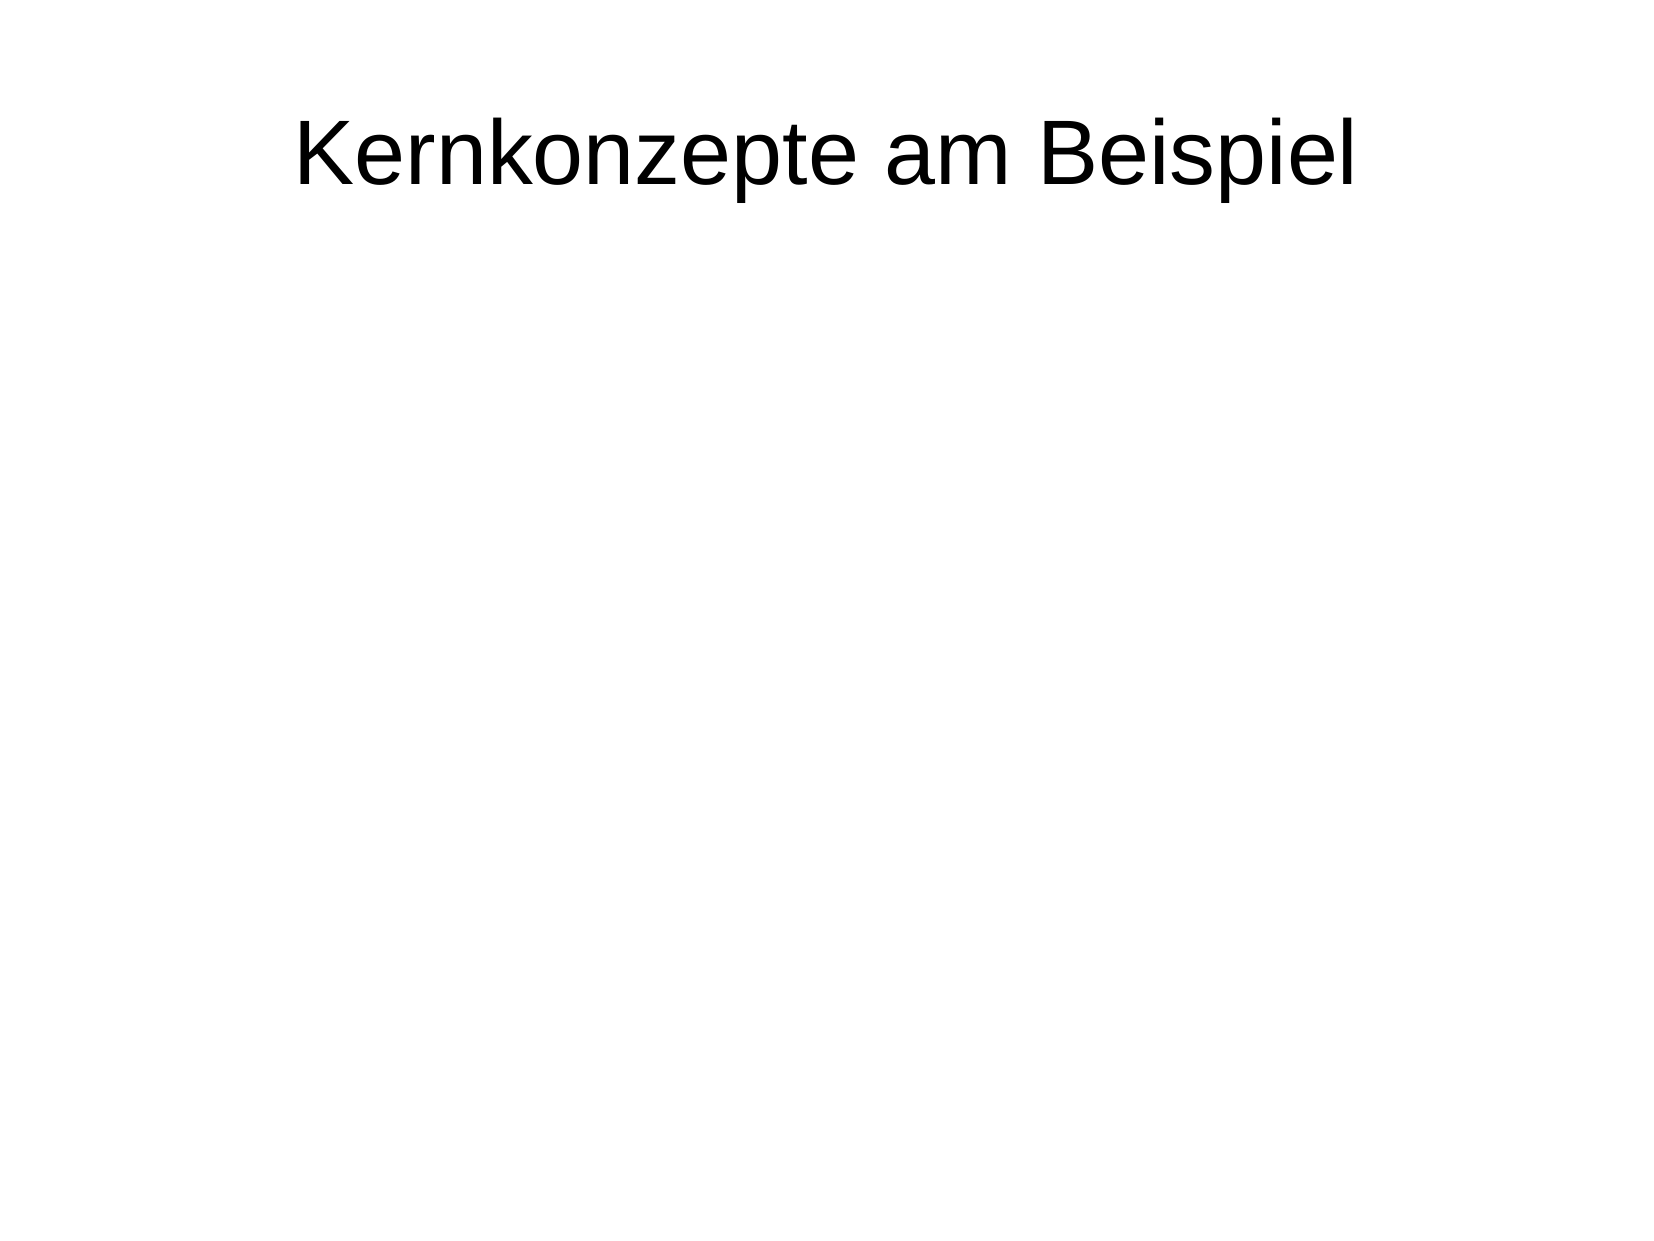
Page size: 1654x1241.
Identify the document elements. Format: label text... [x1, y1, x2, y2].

title Kernkonzepte am Beispiel [82, 49, 1571, 257]
